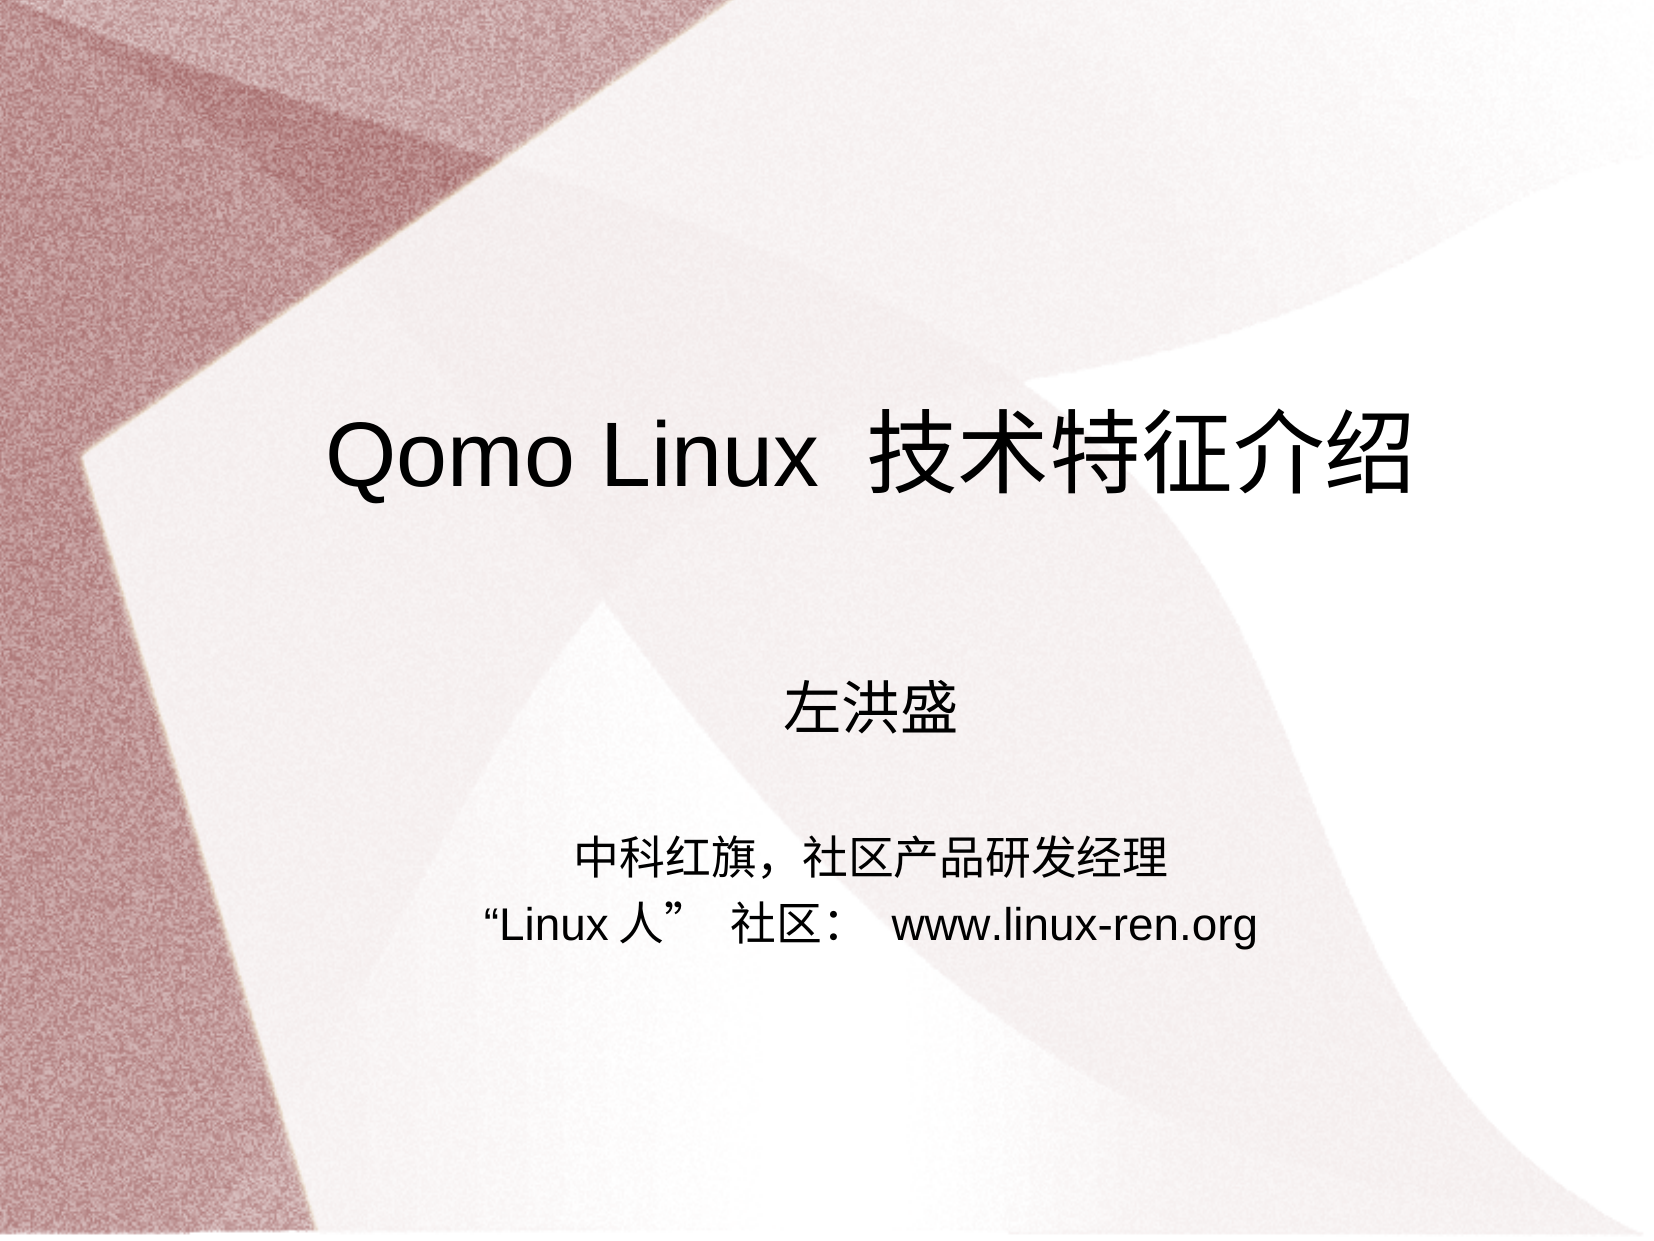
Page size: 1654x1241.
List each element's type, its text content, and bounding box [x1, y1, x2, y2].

picture [0, 0, 1654, 1241]
subtitle Qomo Linux 技术特征介绍 左洪盛 中科红旗，社区产品研发经理 “Linux人” 社区： www.linux-ren.org [159, 324, 1583, 1010]
